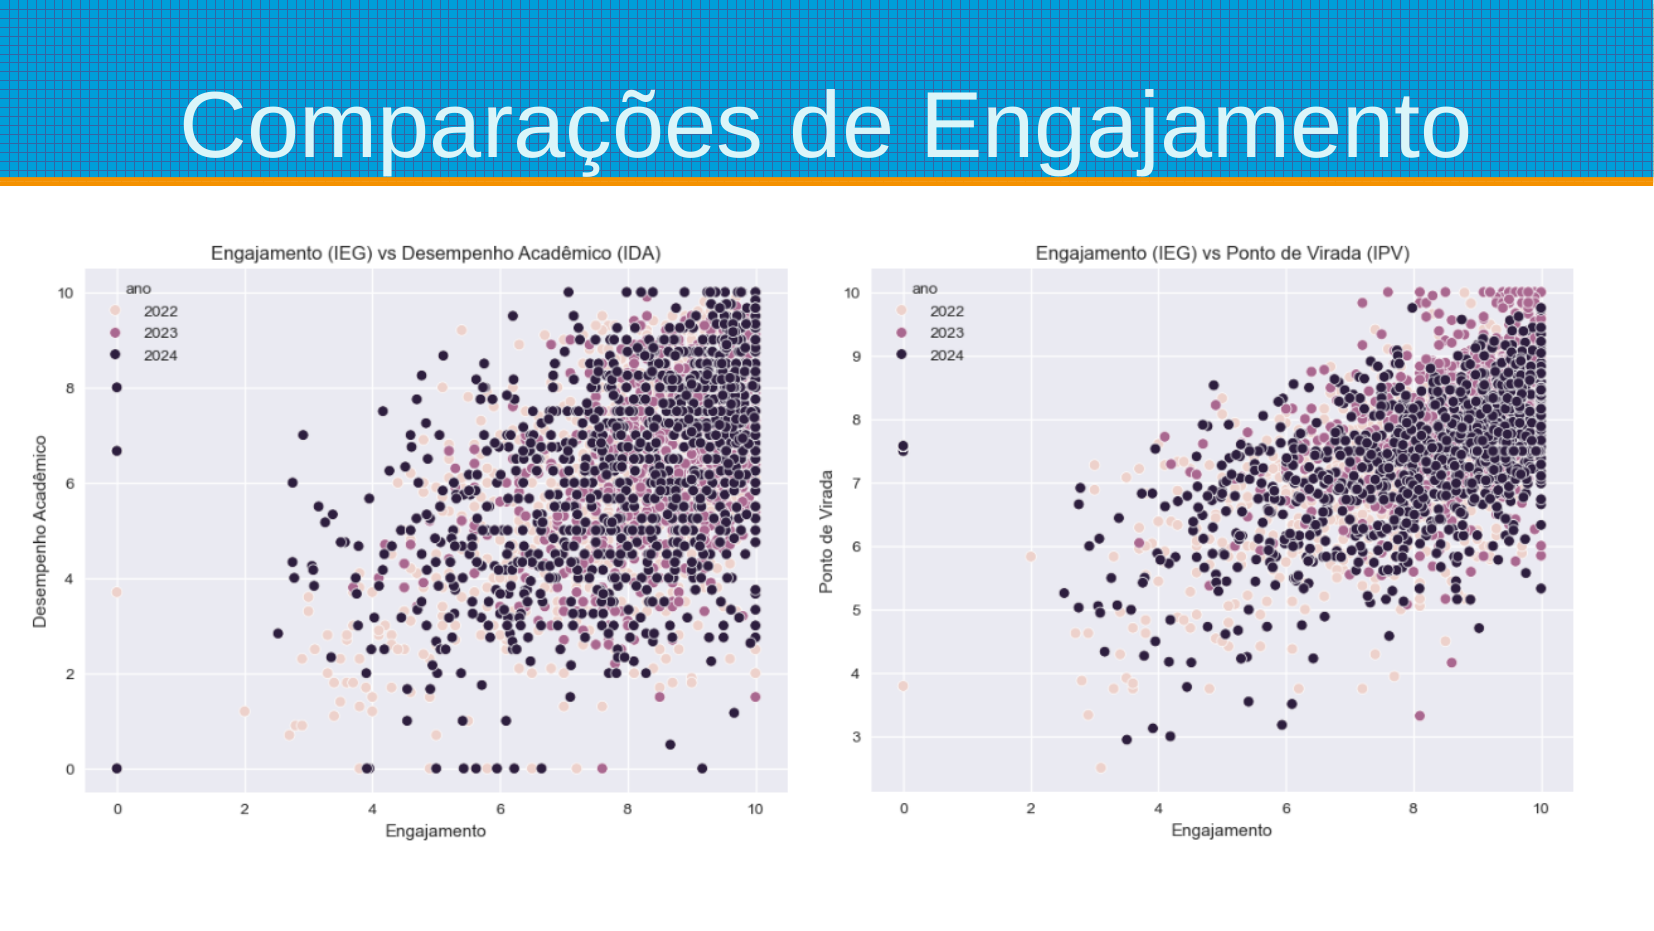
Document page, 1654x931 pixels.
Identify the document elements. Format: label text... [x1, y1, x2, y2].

picture [23, 236, 798, 848]
picture [812, 236, 1581, 846]
title Comparações de Engajamento [82, 14, 1571, 178]
